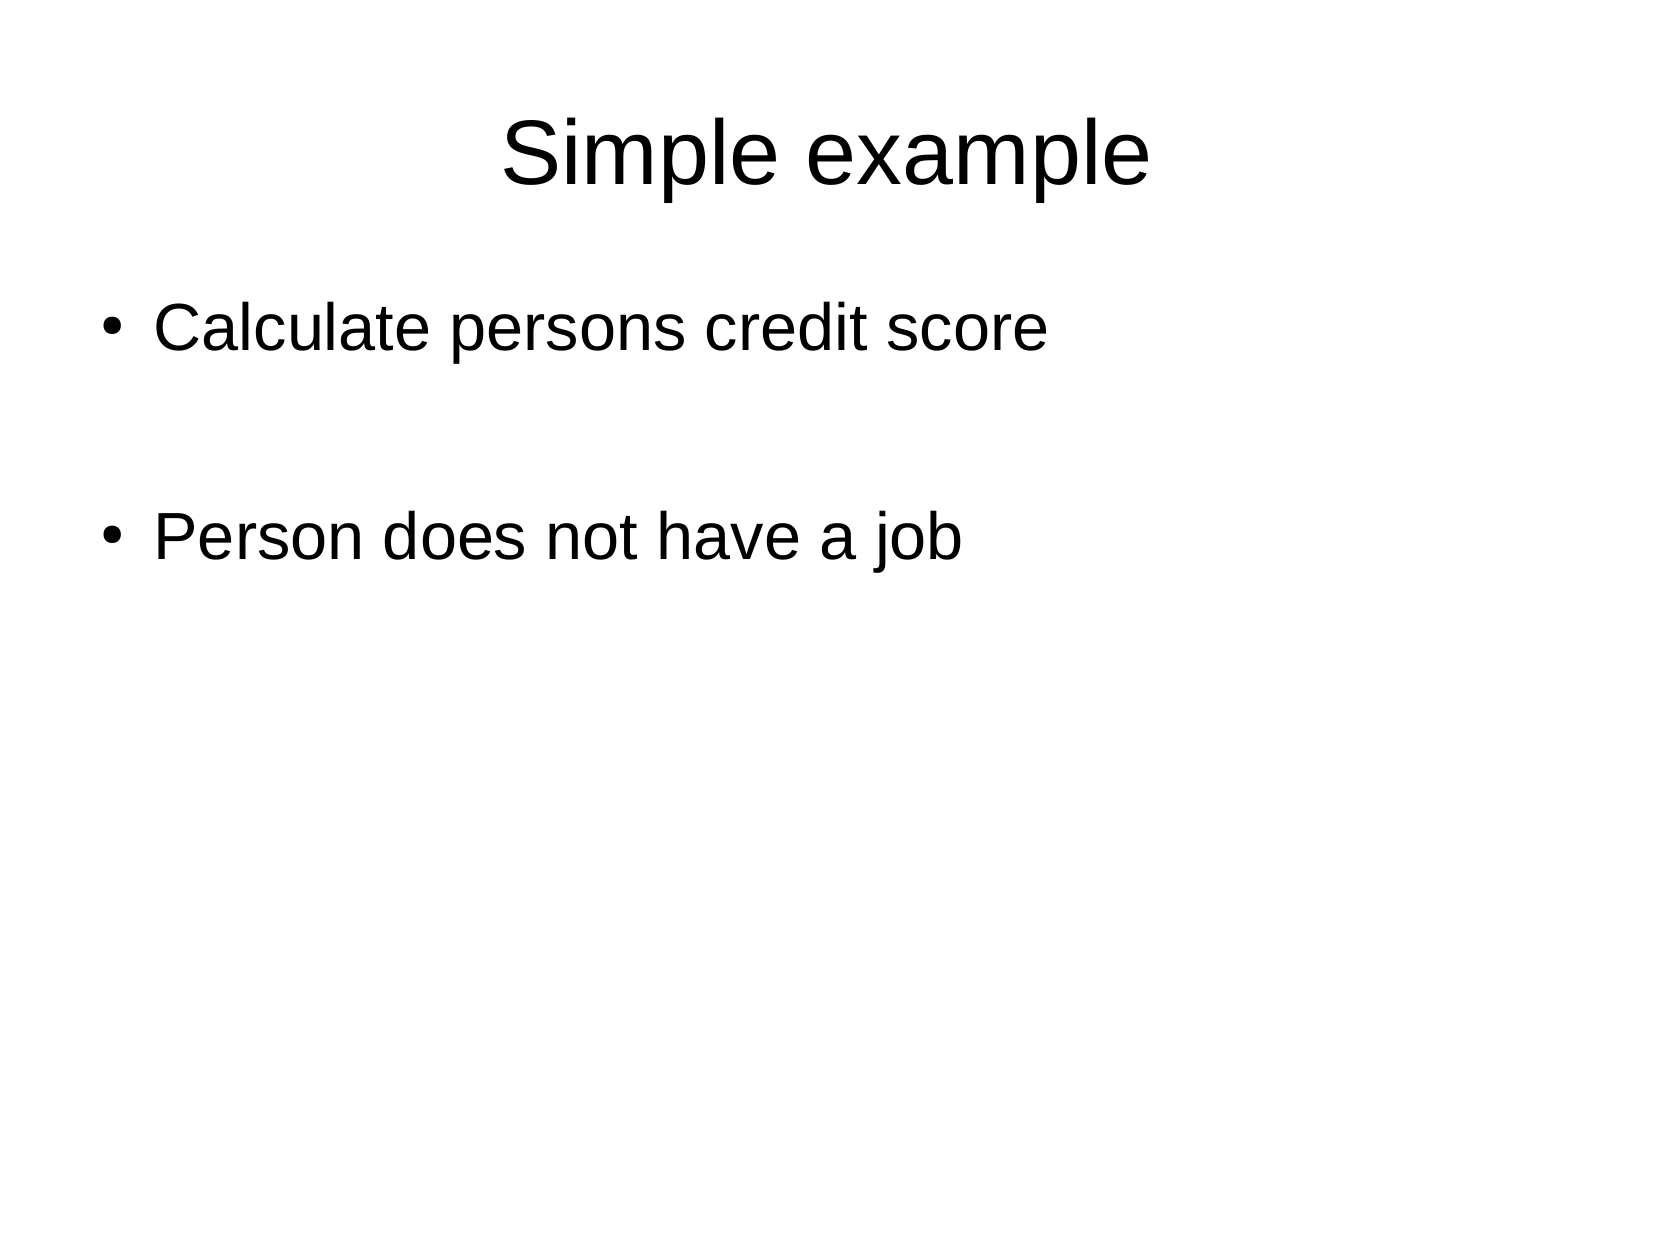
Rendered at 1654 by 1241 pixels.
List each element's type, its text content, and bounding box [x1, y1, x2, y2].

list Calculate persons credit score Person does not have a job [82, 290, 1571, 1010]
title Simple example [82, 49, 1571, 257]
